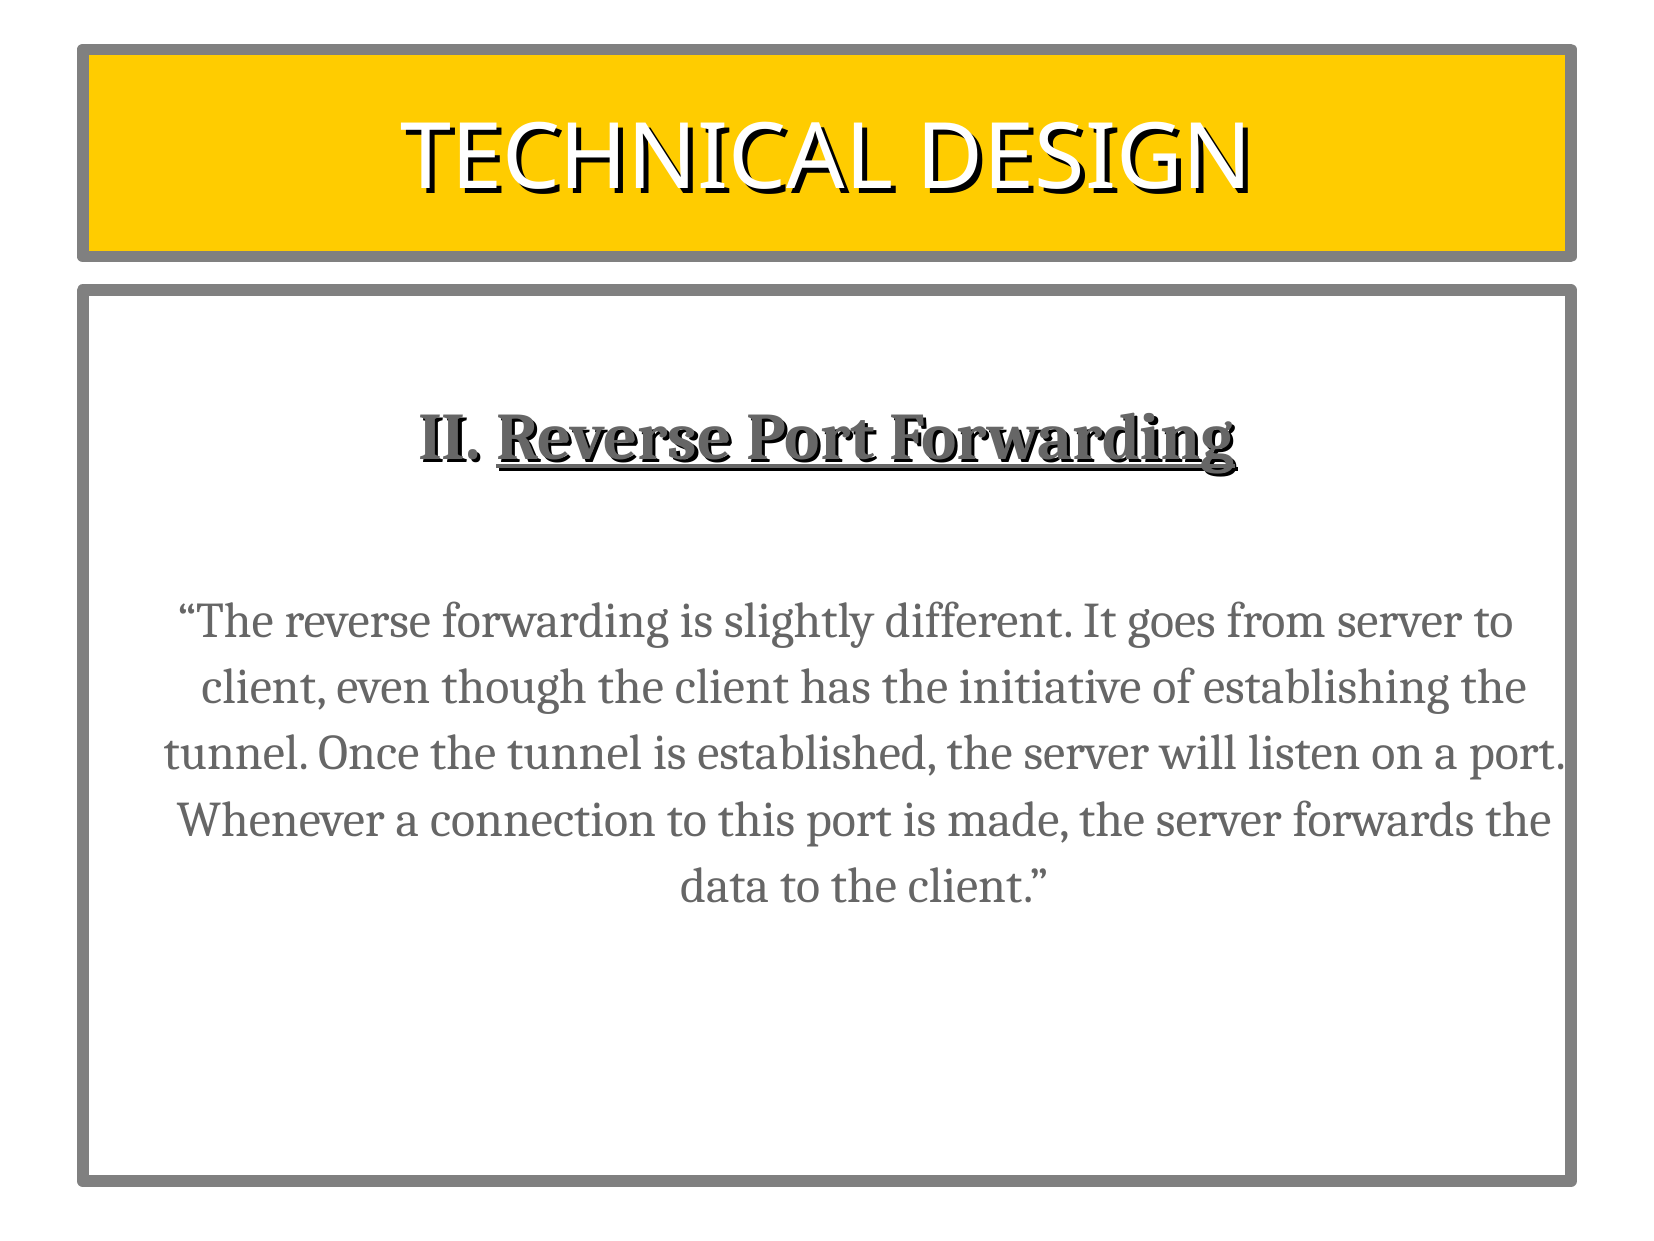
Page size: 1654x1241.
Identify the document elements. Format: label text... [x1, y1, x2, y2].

title TECHNICAL DESIGN [82, 49, 1571, 257]
list II. Reverse Port Forwarding “The reverse forwarding is slightly different. It goes from server to client, even though the client has the initiative of establishing the tunnel. Once the tunnel is established, the server will listen on a port. Whenever a connection to this port is made, the server forwards the data to the client.” [82, 290, 1571, 1182]
